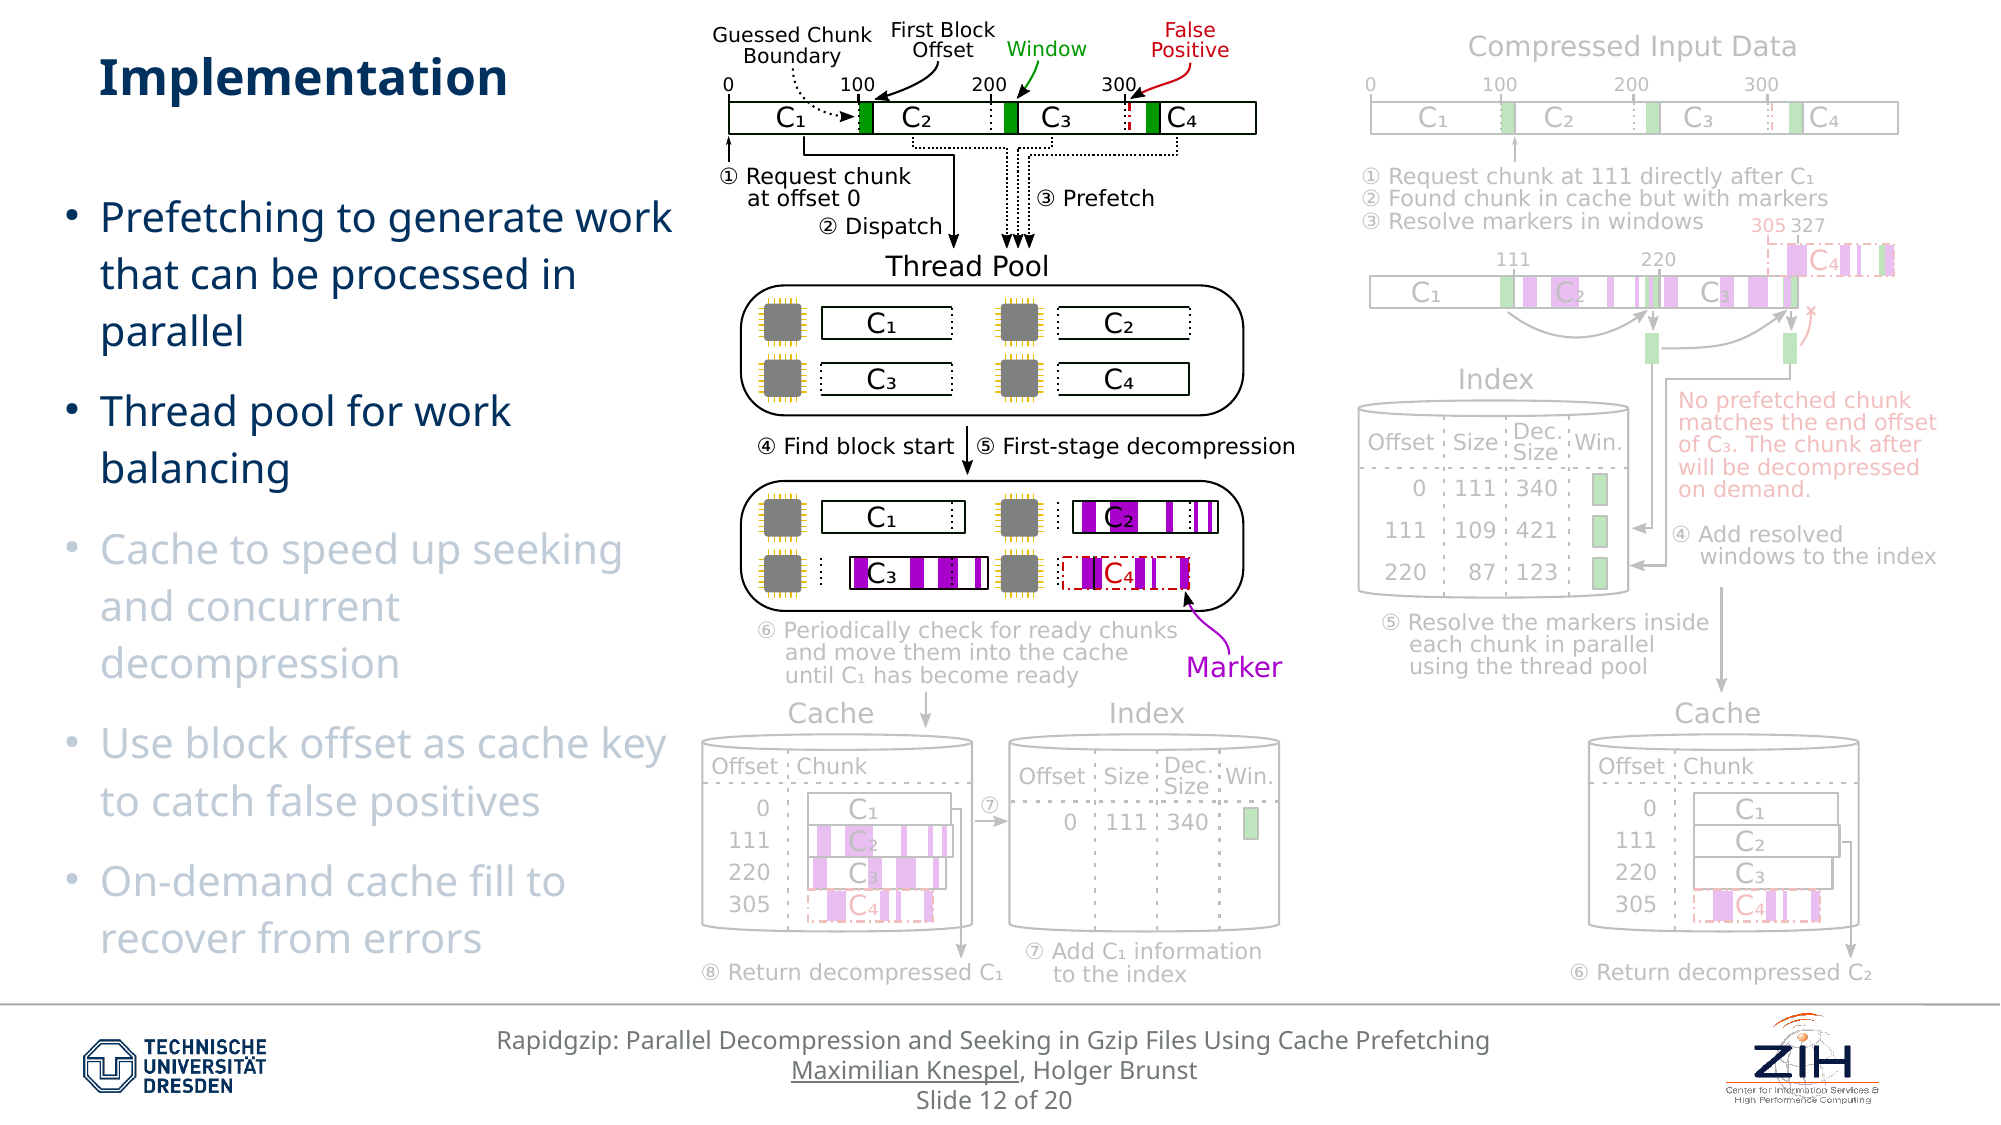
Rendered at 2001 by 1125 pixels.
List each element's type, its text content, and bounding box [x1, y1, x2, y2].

text_box [687, 617, 1313, 1000]
picture [1726, 1013, 1879, 1104]
text_box Prefetching to generate work that can be processed in parallel Thread pool for work balancing Cache to speed up seeking and concurrent decompression Use block offset as cache key to catch false positives On-demand cache fill to recover from errors [64, 187, 678, 976]
text_box [37, 525, 675, 976]
picture [687, 7, 1336, 1000]
text_box [1336, 0, 1975, 1000]
picture [83, 1039, 266, 1093]
title Implementation [99, 44, 687, 233]
